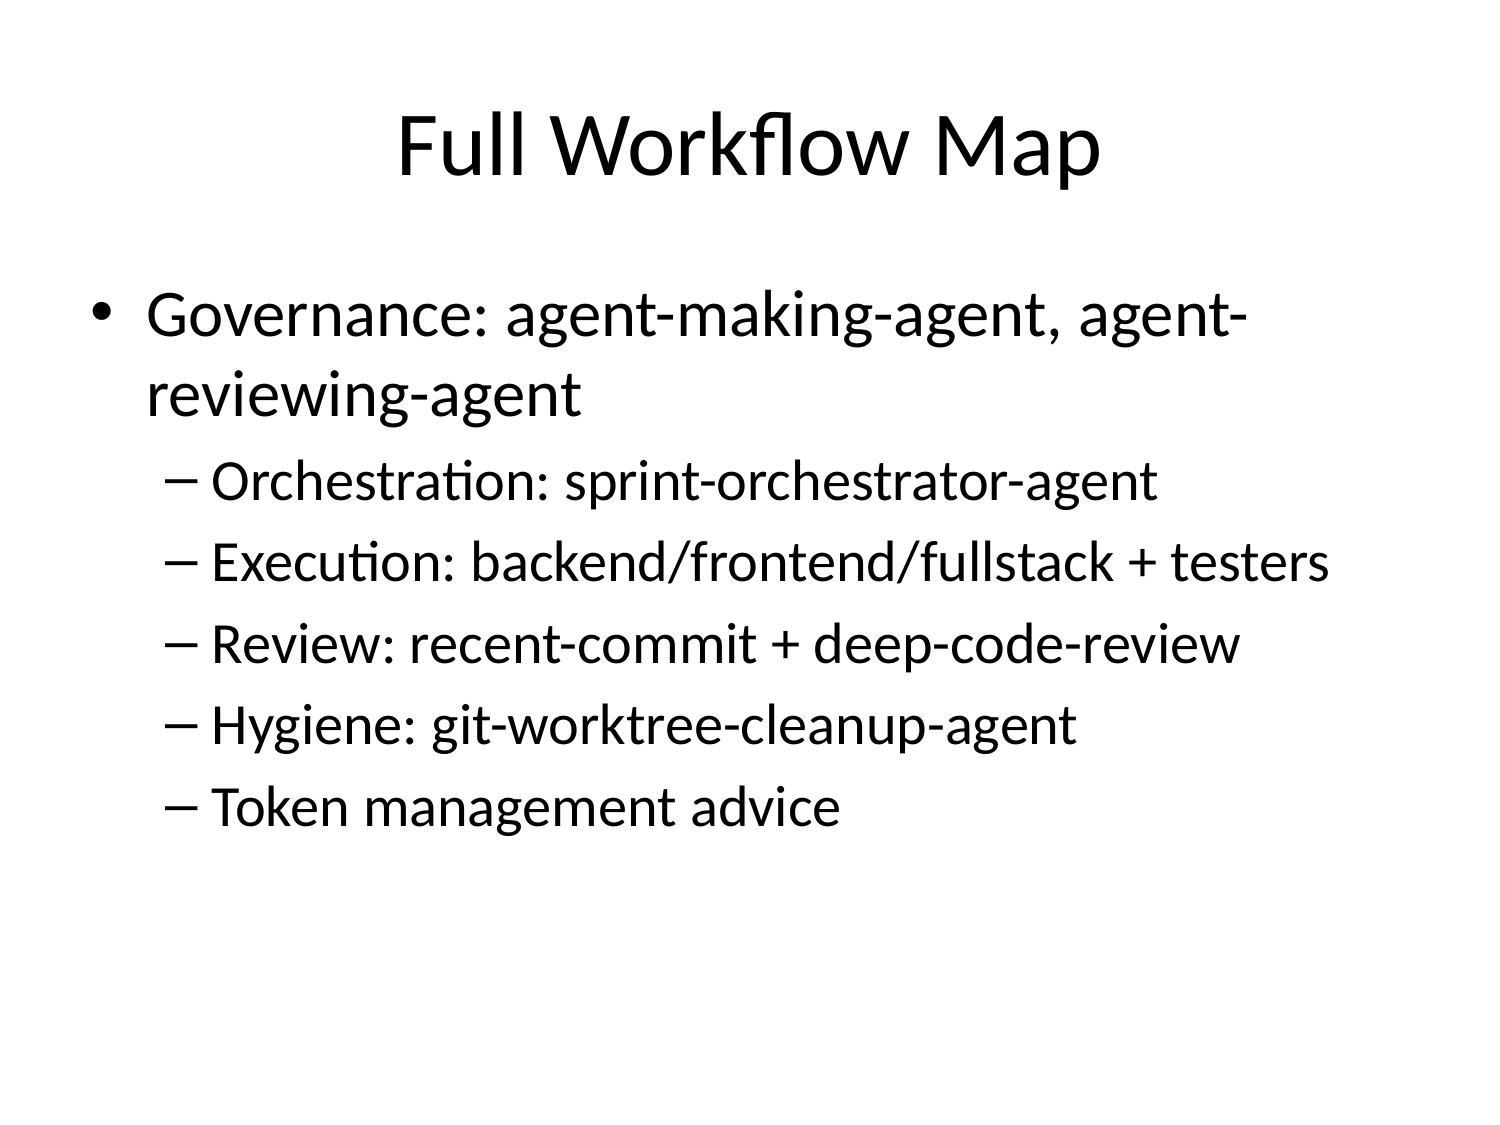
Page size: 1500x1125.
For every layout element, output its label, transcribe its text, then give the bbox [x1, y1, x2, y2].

title Full Workflow Map [75, 45, 1425, 233]
list Governance: agent-making-agent, agent-reviewing-agent Orchestration: sprint-orchestrator-agent Execution: backend/frontend/fullstack + testers Review: recent-commit + deep-code-review Hygiene: git-worktree-cleanup-agent Token management advice [75, 262, 1425, 1005]
